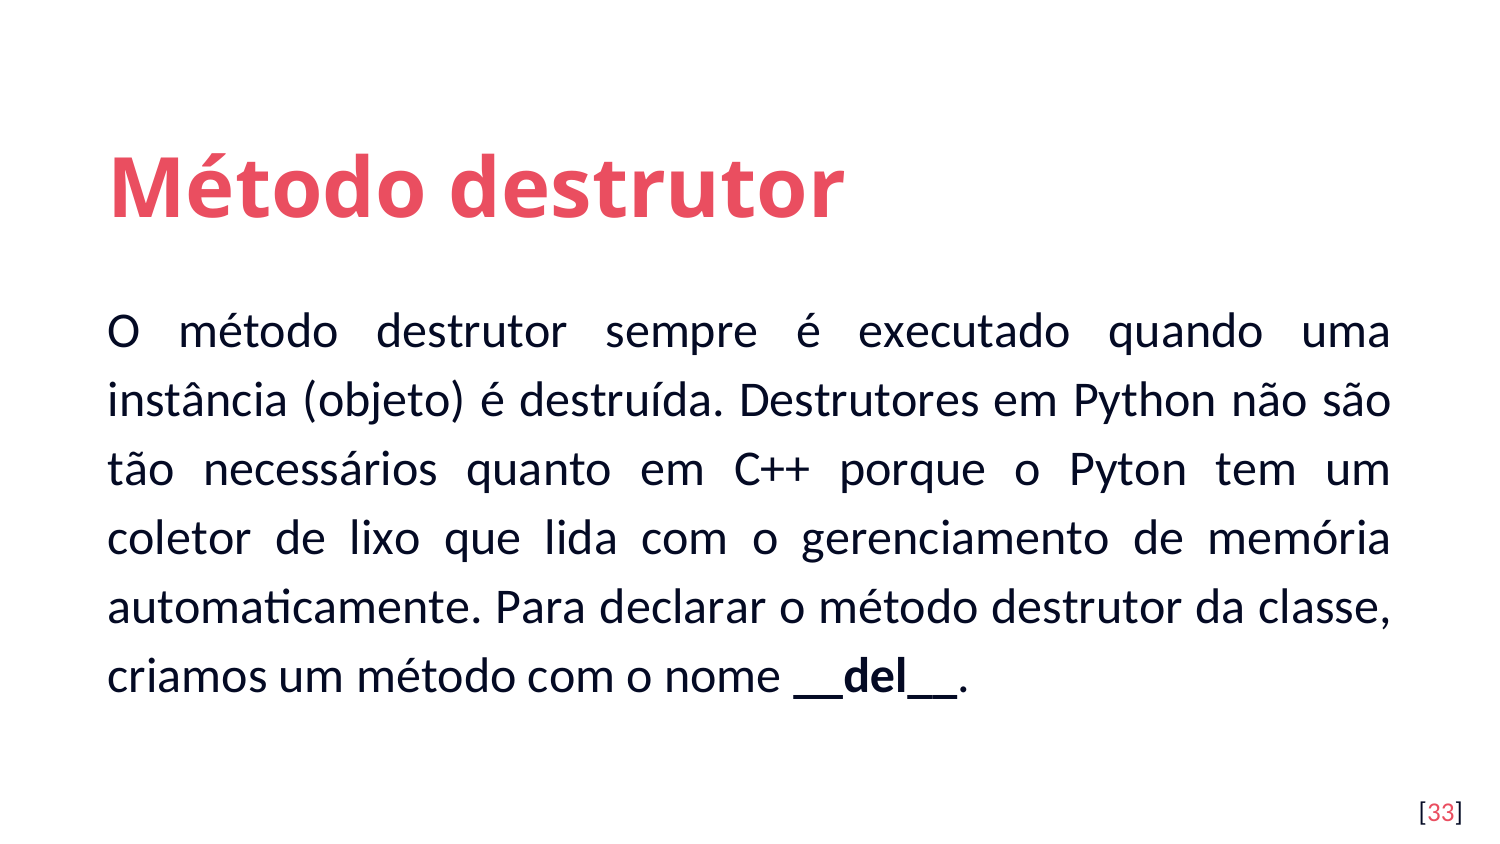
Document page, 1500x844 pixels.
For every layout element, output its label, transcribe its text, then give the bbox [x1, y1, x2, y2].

slide_number [33] [1403, 779, 1494, 844]
text_box Método destrutor [92, 104, 1408, 243]
text_box O método destrutor sempre é executado quando uma instância (objeto) é destruída. Destrutores em Python não são tão necessários quanto em C++ porque o Pyton tem um coletor de lixo que lida com o gerenciamento de memória automaticamente. Para declarar o método destrutor da classe, criamos um método com o nome __del__. [92, 243, 1408, 749]
